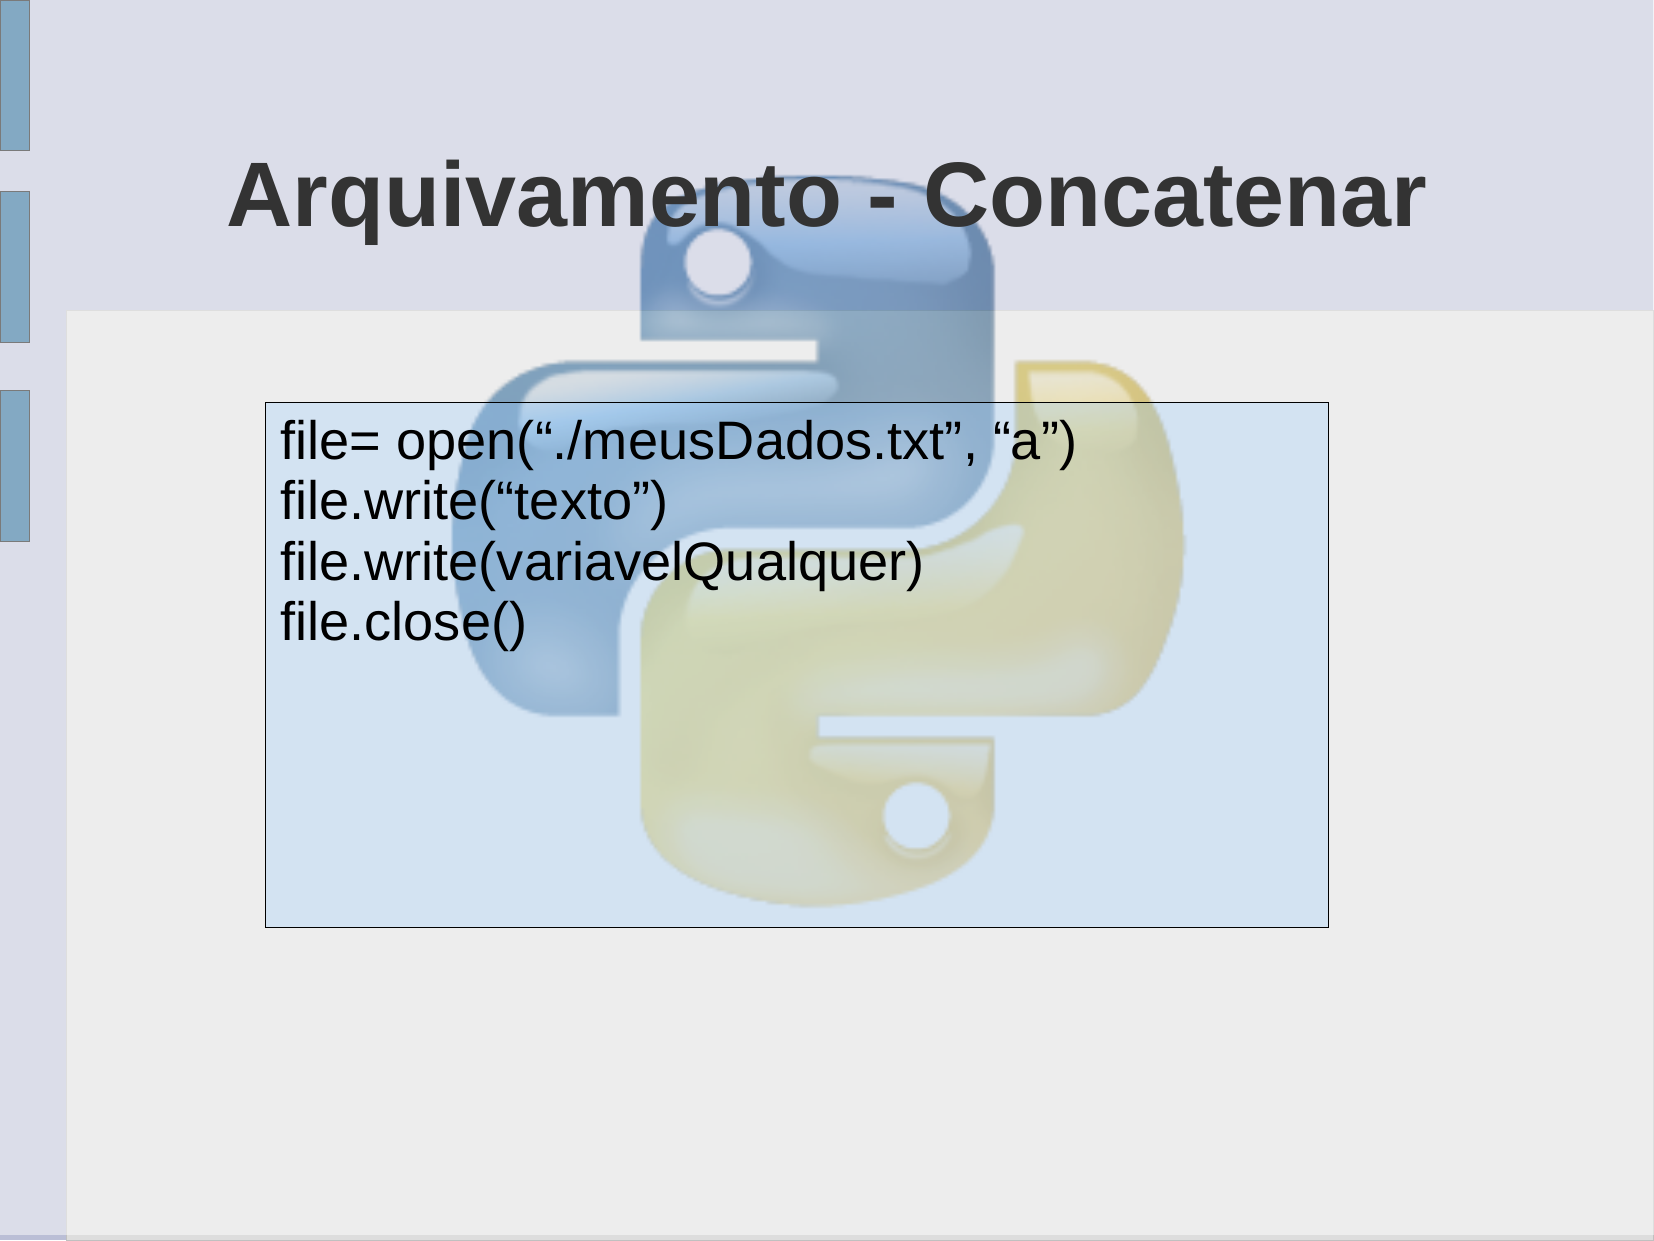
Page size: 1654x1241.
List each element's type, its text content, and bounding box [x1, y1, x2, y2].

picture [0, 0, 1654, 1235]
text_box file= open(“./meusDados.txt”, “a”) file.write(“texto”) file.write(variavelQualquer) file.close() [265, 402, 1329, 928]
title Arquivamento - Concatenar [121, 91, 1534, 299]
